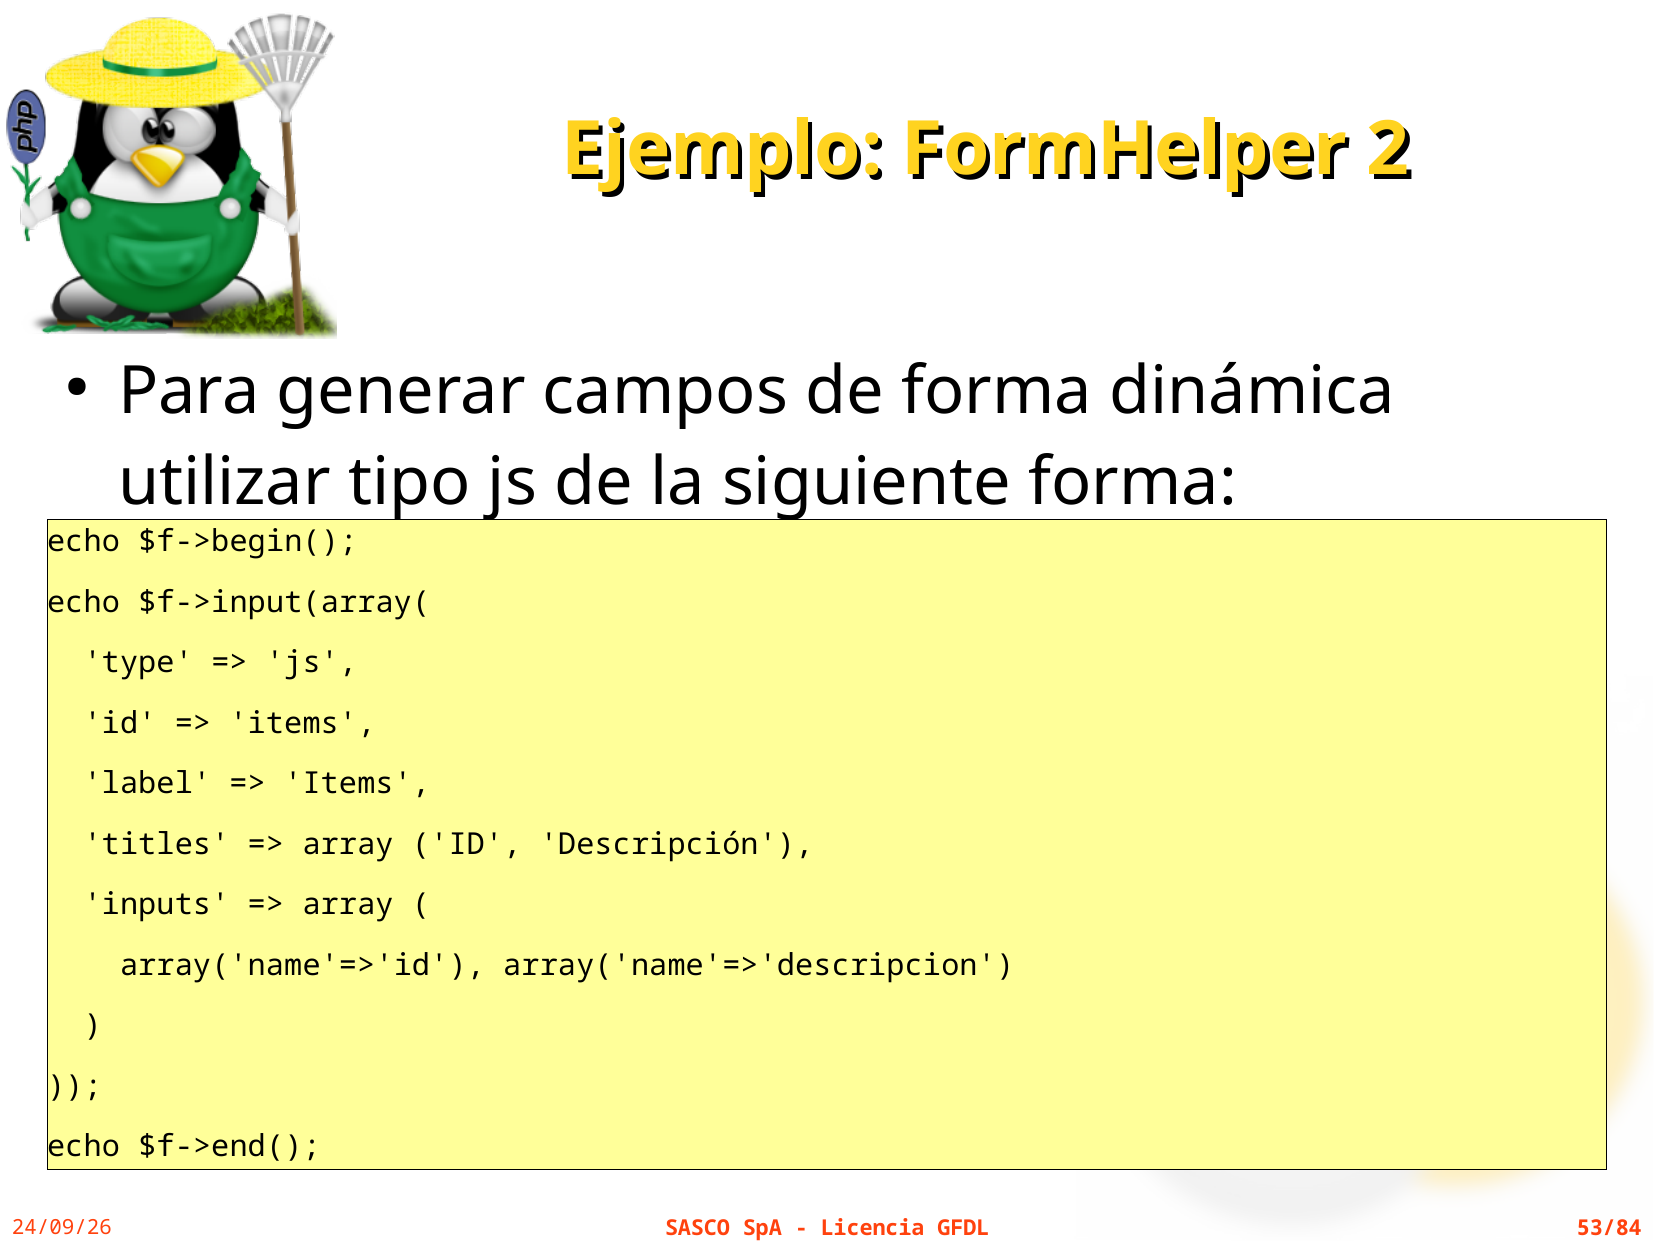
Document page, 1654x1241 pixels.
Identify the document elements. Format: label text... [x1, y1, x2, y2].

picture [4, 5, 337, 339]
list Para generar campos de forma dinámica utilizar tipo js de la siguiente forma: [47, 342, 1607, 519]
picture [1074, 657, 1654, 1241]
title Ejemplo: FormHelper 2 [366, 35, 1607, 257]
list echo $f->begin(); echo $f->input(array( 'type' => 'js', 'id' => 'items', 'label' => 'Items', 'titles' => array ('ID', 'Descripción'), 'inputs' => array ( array('name'=>'id'), array('name'=>'descripcion') ) )); echo $f->end(); [47, 519, 1607, 1170]
